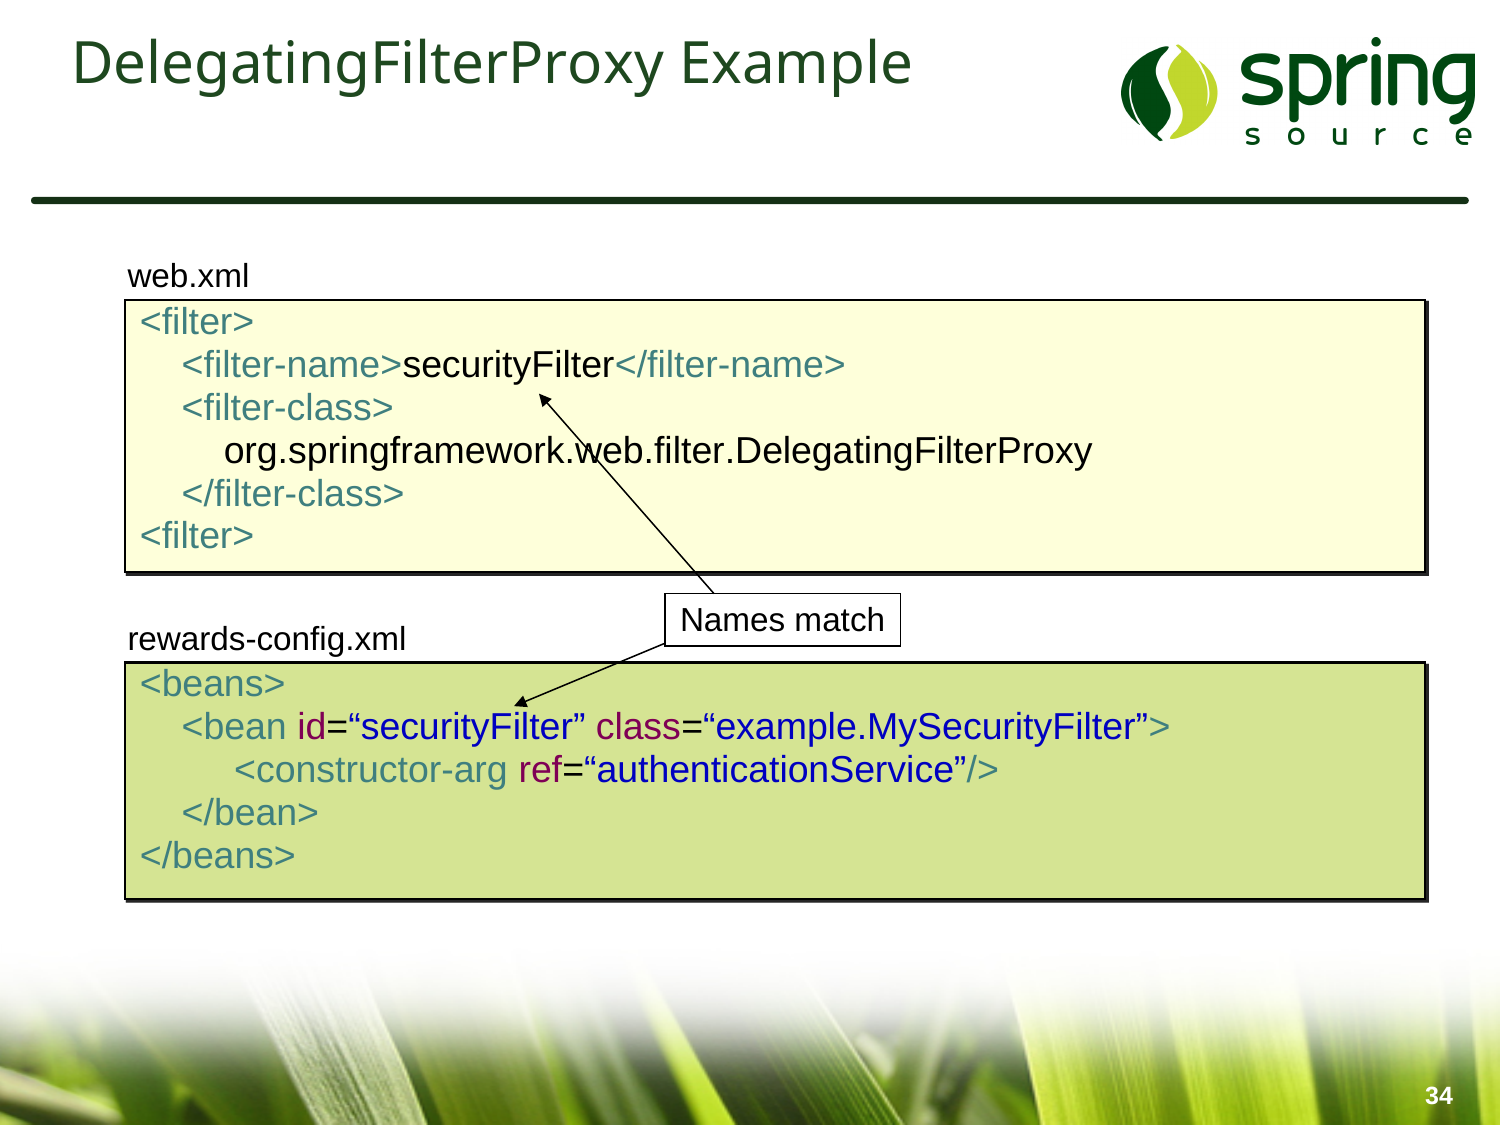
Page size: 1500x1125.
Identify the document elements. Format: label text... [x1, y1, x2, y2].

picture [1121, 37, 1475, 145]
text_box Names match [665, 593, 901, 647]
text_box <filter> <filter-name>securityFilter</filter-name> <filter-class> org.springframework.web.filter.DelegatingFilterProxy </filter-class> <filter> [124, 299, 1425, 572]
text_box <beans> <bean id=“securityFilter” class=“example.MySecurityFilter”> <constructor-arg ref=“authenticationService”/> </bean> </beans> [124, 662, 1425, 899]
text_box web.xml [112, 249, 265, 303]
picture [0, 944, 1500, 1125]
text_box rewards-config.xml [112, 612, 423, 666]
title DelegatingFilterProxy Example [56, 13, 1089, 176]
